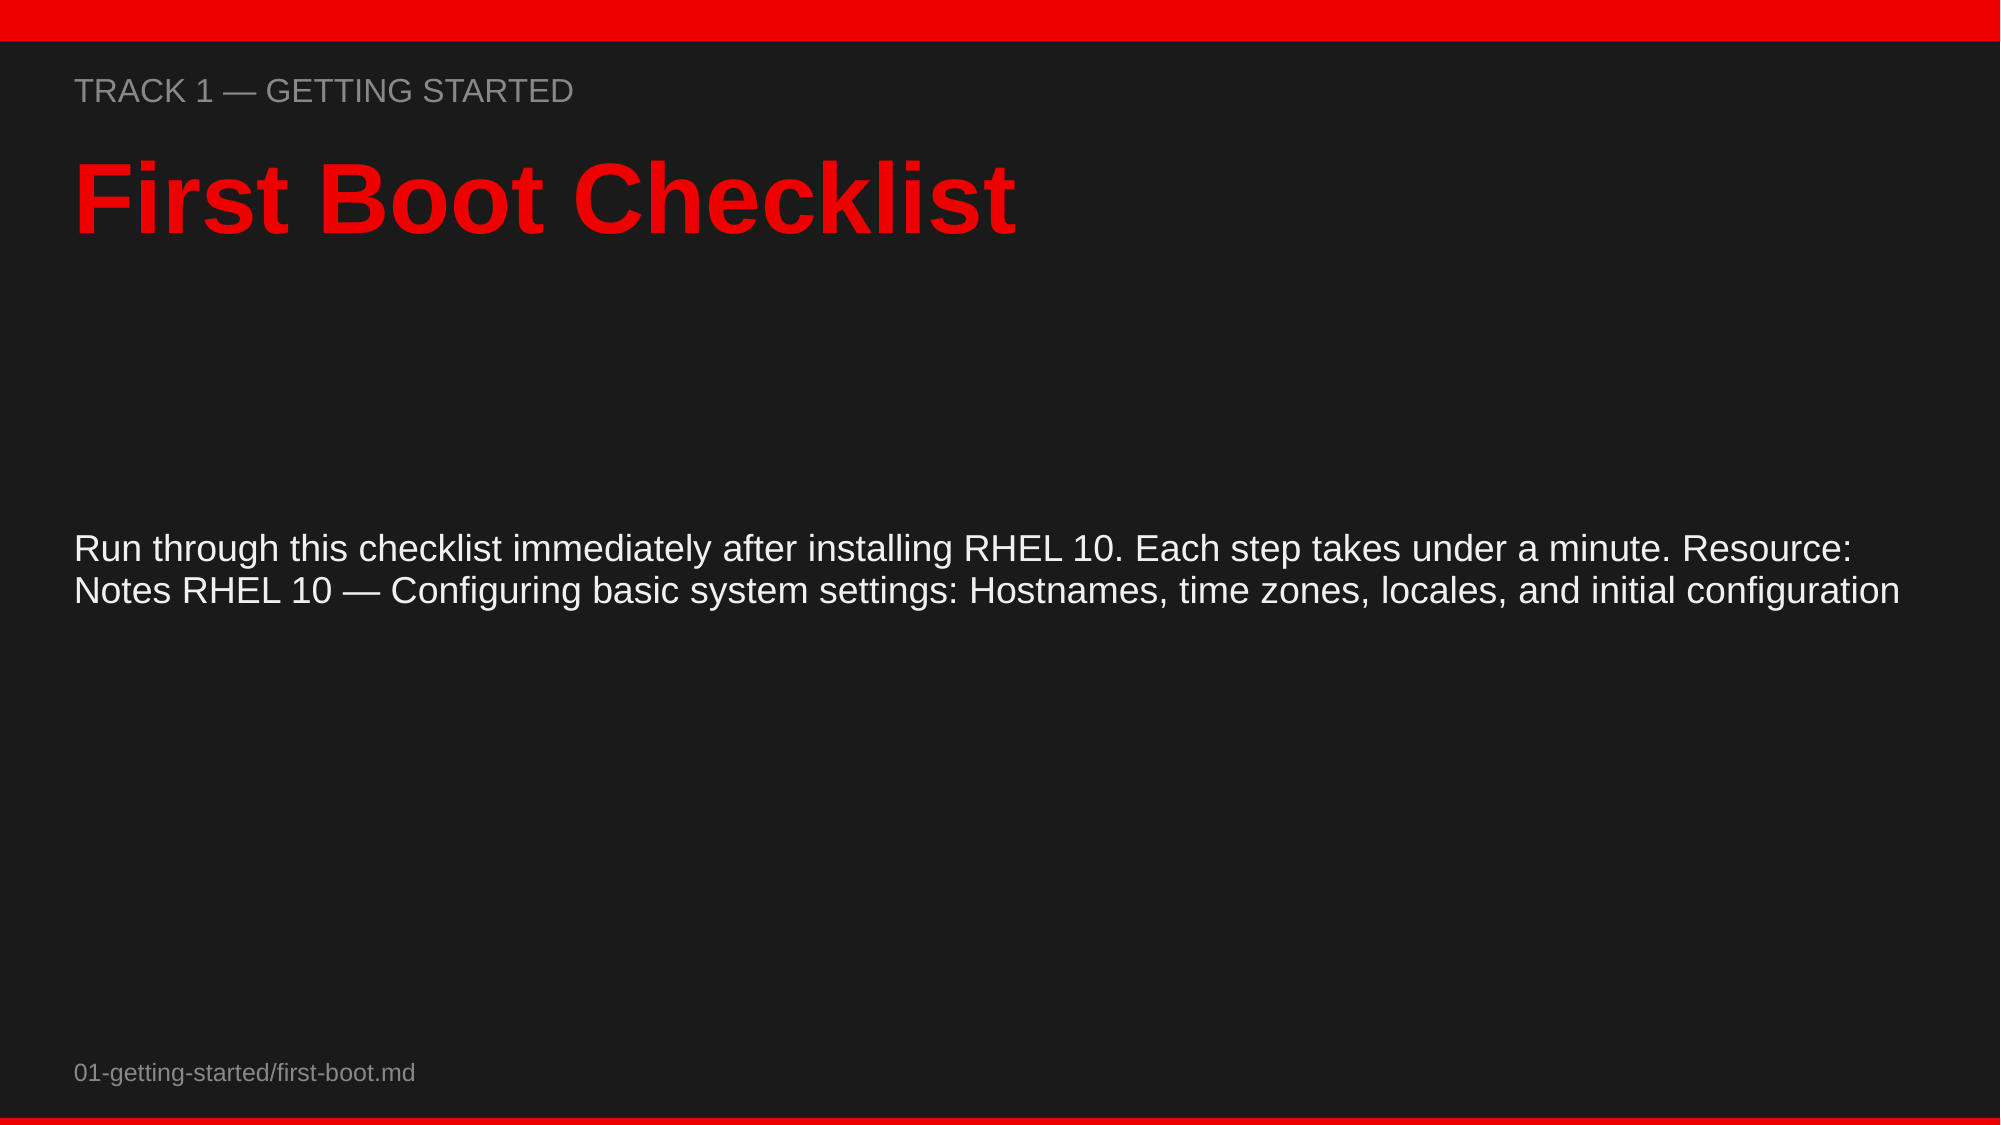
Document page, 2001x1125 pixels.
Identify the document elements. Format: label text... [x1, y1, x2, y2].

text_box 01-getting-started/first-boot.md [59, 1051, 1942, 1093]
text_box [0, 1117, 2001, 1125]
text_box TRACK 1 — GETTING STARTED [59, 64, 1942, 119]
text_box [0, 0, 2001, 42]
text_box Run through this checklist immediately after installing RHEL 10. Each step takes under a minute. Resource: Notes RHEL 10 — Configuring basic system settings: Hostnames, time zones, locales, and initial configuration [59, 519, 1942, 727]
text_box First Boot Checklist [59, 135, 1942, 461]
